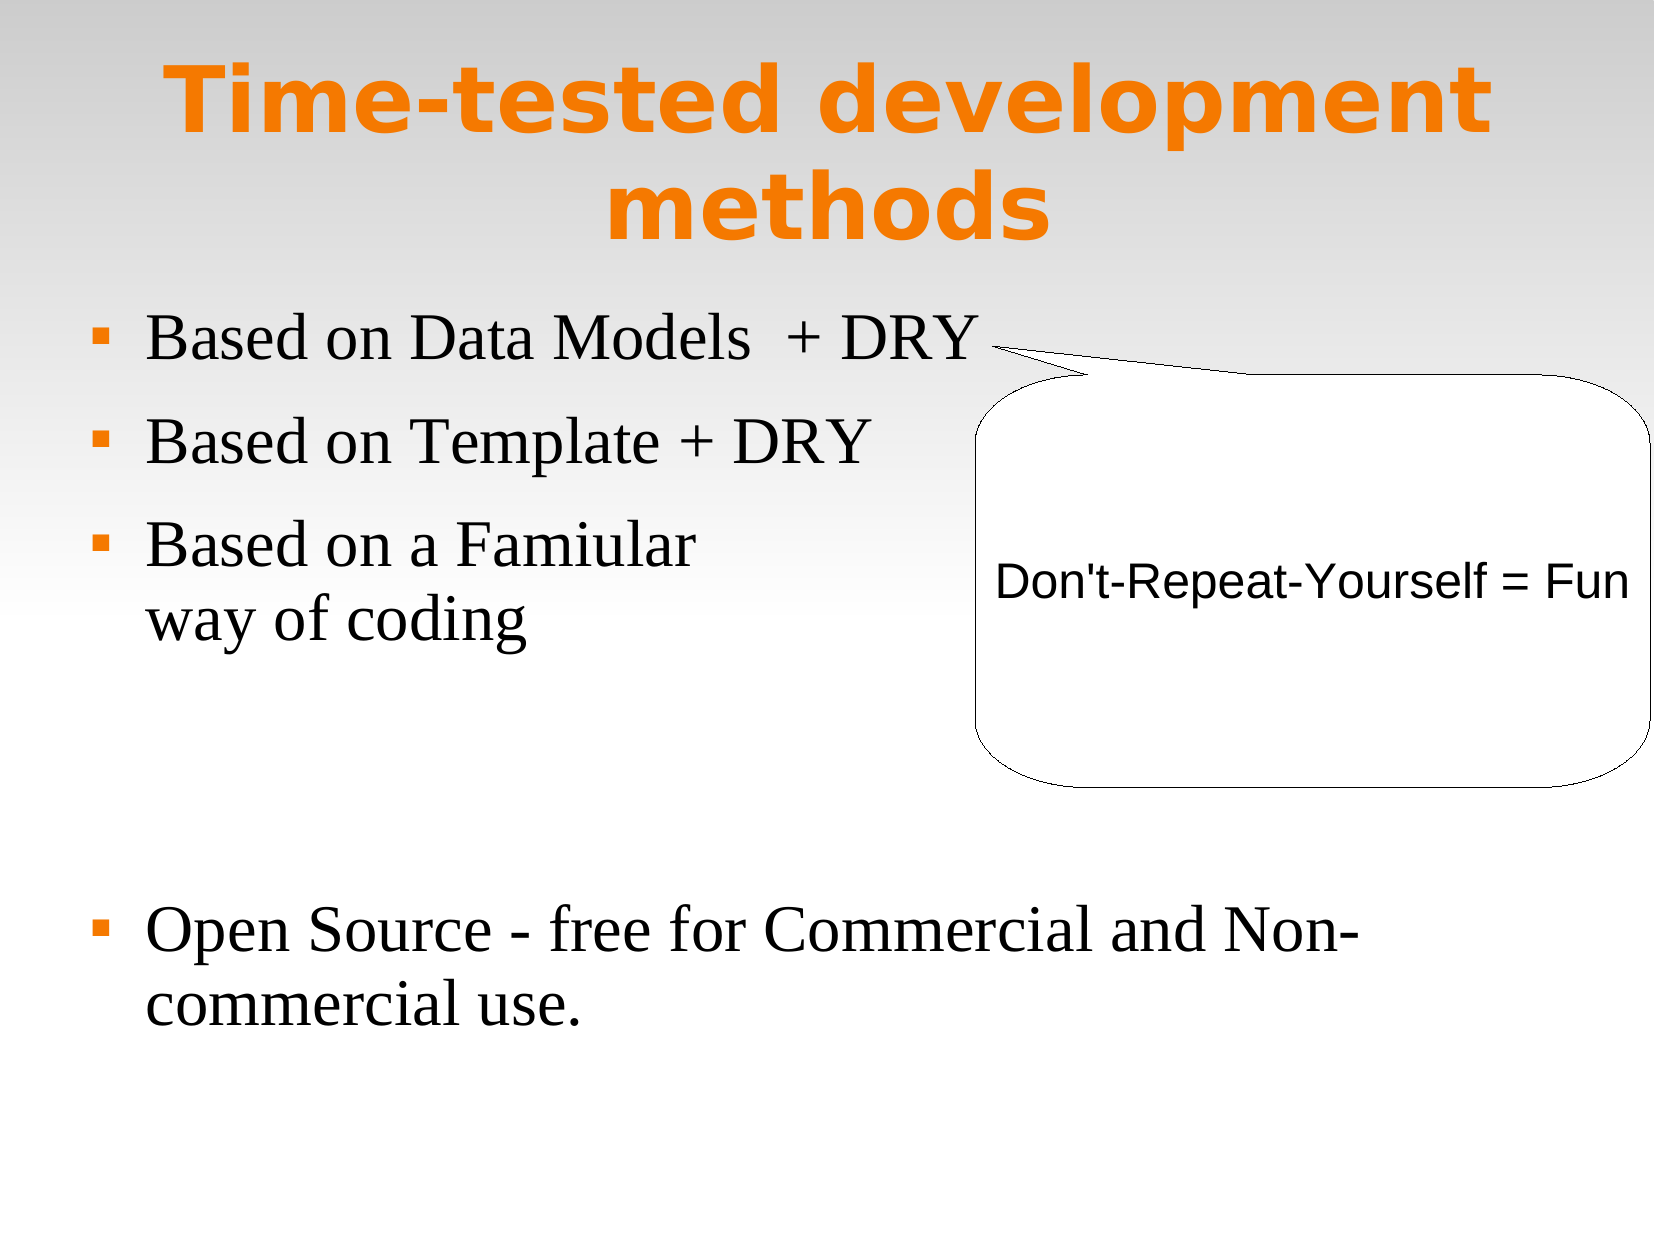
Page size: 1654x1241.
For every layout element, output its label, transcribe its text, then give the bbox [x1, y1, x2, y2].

title Time-tested development methods [82, 45, 1576, 263]
list Based on Data Models + DRY Based on Template + DRY Based on a Famiular way of coding Open Source - free for Commercial and Non-commercial use. [75, 300, 1564, 1104]
text_box Don't-Repeat-Yourself = Fun [975, 346, 1651, 788]
